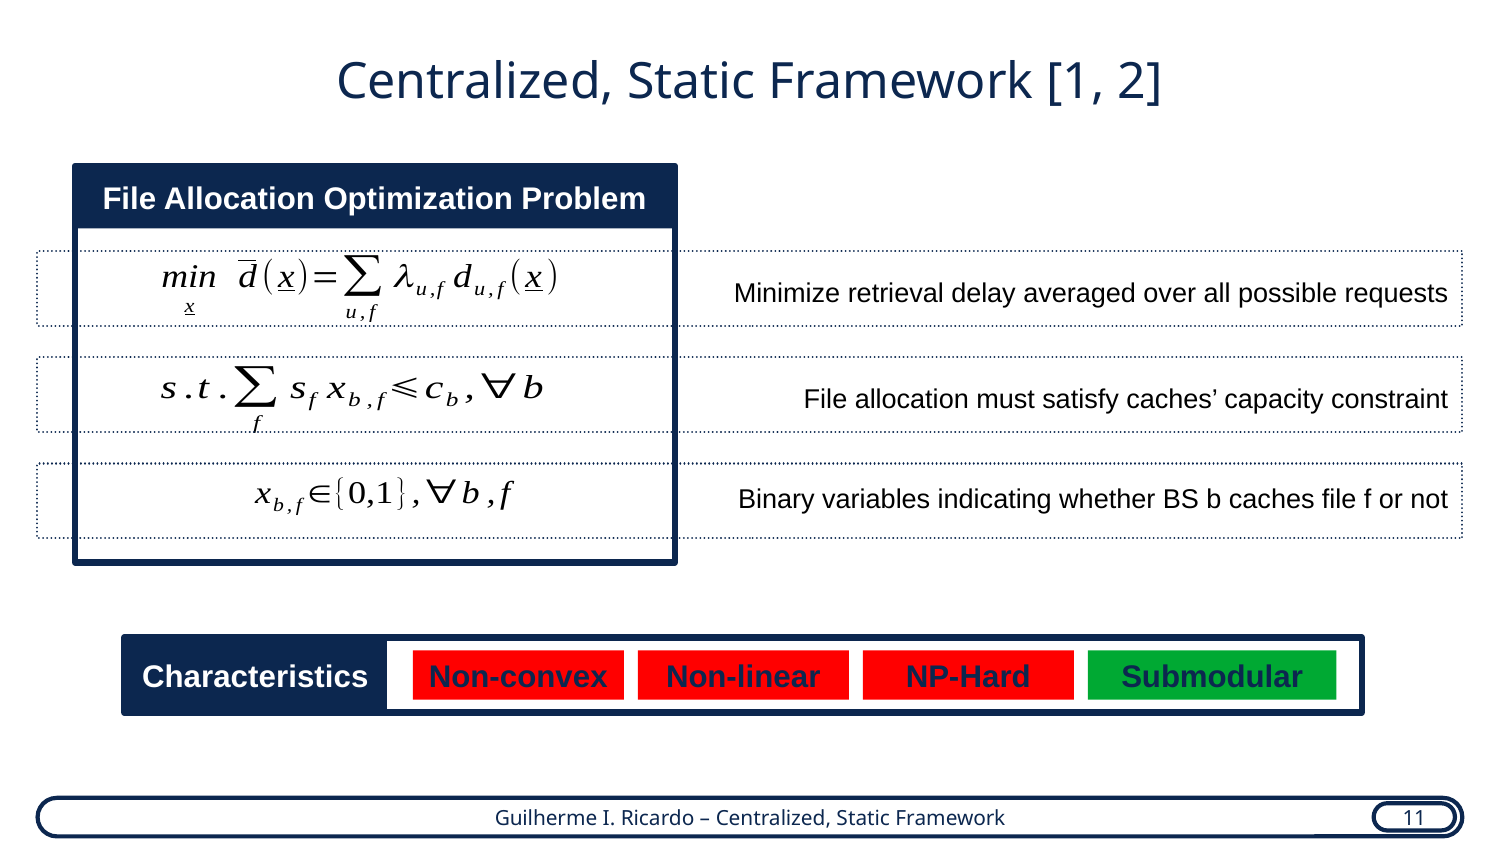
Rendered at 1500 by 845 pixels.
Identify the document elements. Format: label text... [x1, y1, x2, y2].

text_box Minimize retrieval delay averaged over all possible requests [712, 268, 1463, 349]
text_box Submodular [1087, 650, 1337, 700]
text_box Guilherme I. Ricardo – Centralized, Static Framework [37, 797, 1463, 837]
title Centralized, Static Framework [1, 2] [75, 33, 1425, 175]
text_box NP-Hard [862, 650, 1074, 700]
chart [150, 365, 556, 433]
text_box Characteristics [124, 637, 387, 713]
text_box 11 [1373, 803, 1456, 831]
text_box File allocation must satisfy caches’ capacity constraint [712, 373, 1463, 419]
chart [243, 475, 526, 516]
text_box Non-linear [637, 650, 849, 700]
chart [152, 254, 568, 322]
text_box File Allocation Optimization Problem [74, 165, 675, 229]
text_box Binary variables indicating whether BS b caches file f or not [712, 474, 1463, 520]
text_box Non-convex [412, 650, 624, 700]
